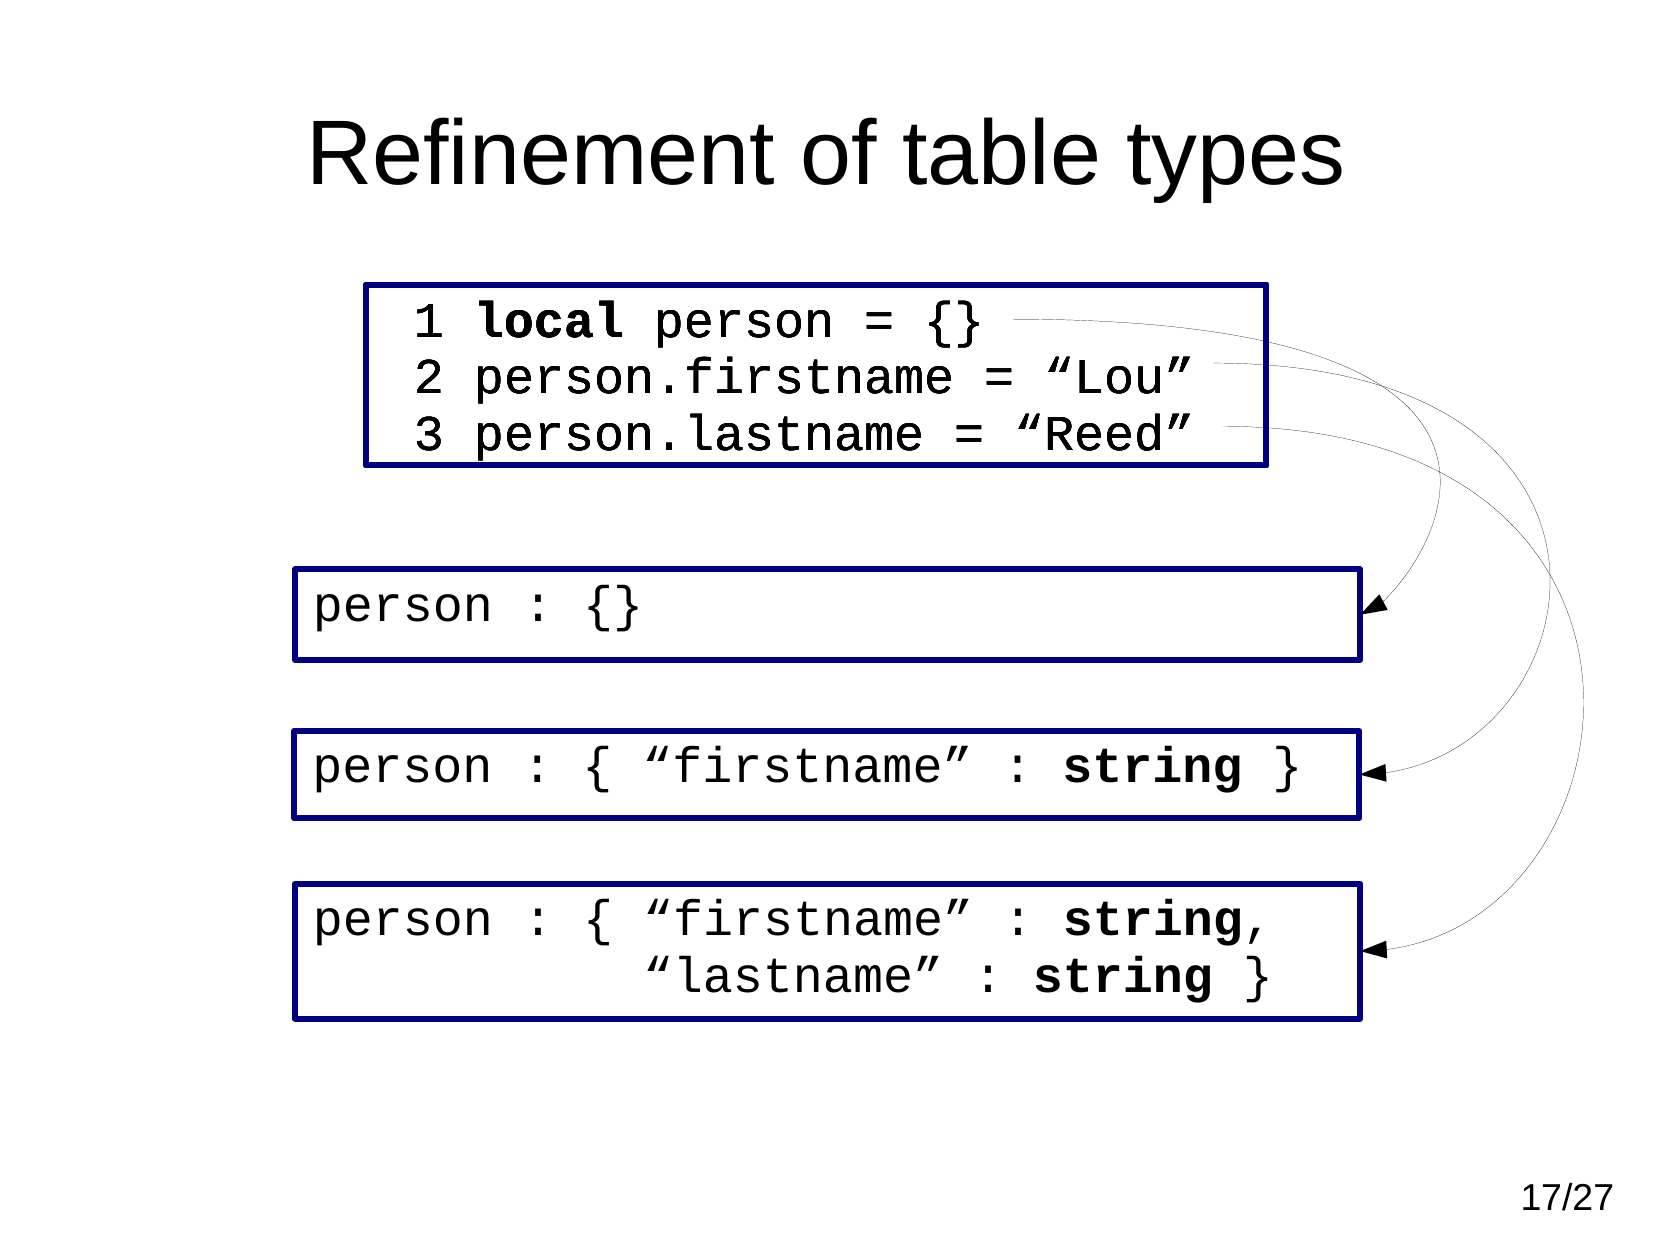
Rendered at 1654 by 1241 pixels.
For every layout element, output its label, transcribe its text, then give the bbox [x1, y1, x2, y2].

text_box person : {} [295, 569, 1361, 661]
text_box person : { “firstname” : string, “lastname” : string } [295, 883, 1361, 1019]
title Refinement of table types [82, 49, 1571, 257]
text_box 1 local person = {} 2 person.firstname = “Lou” 3 person.lastname = “Reed” [366, 285, 1267, 466]
text_box 17/27 [1495, 1168, 1630, 1239]
text_box person : { “firstname” : string } [294, 730, 1360, 819]
